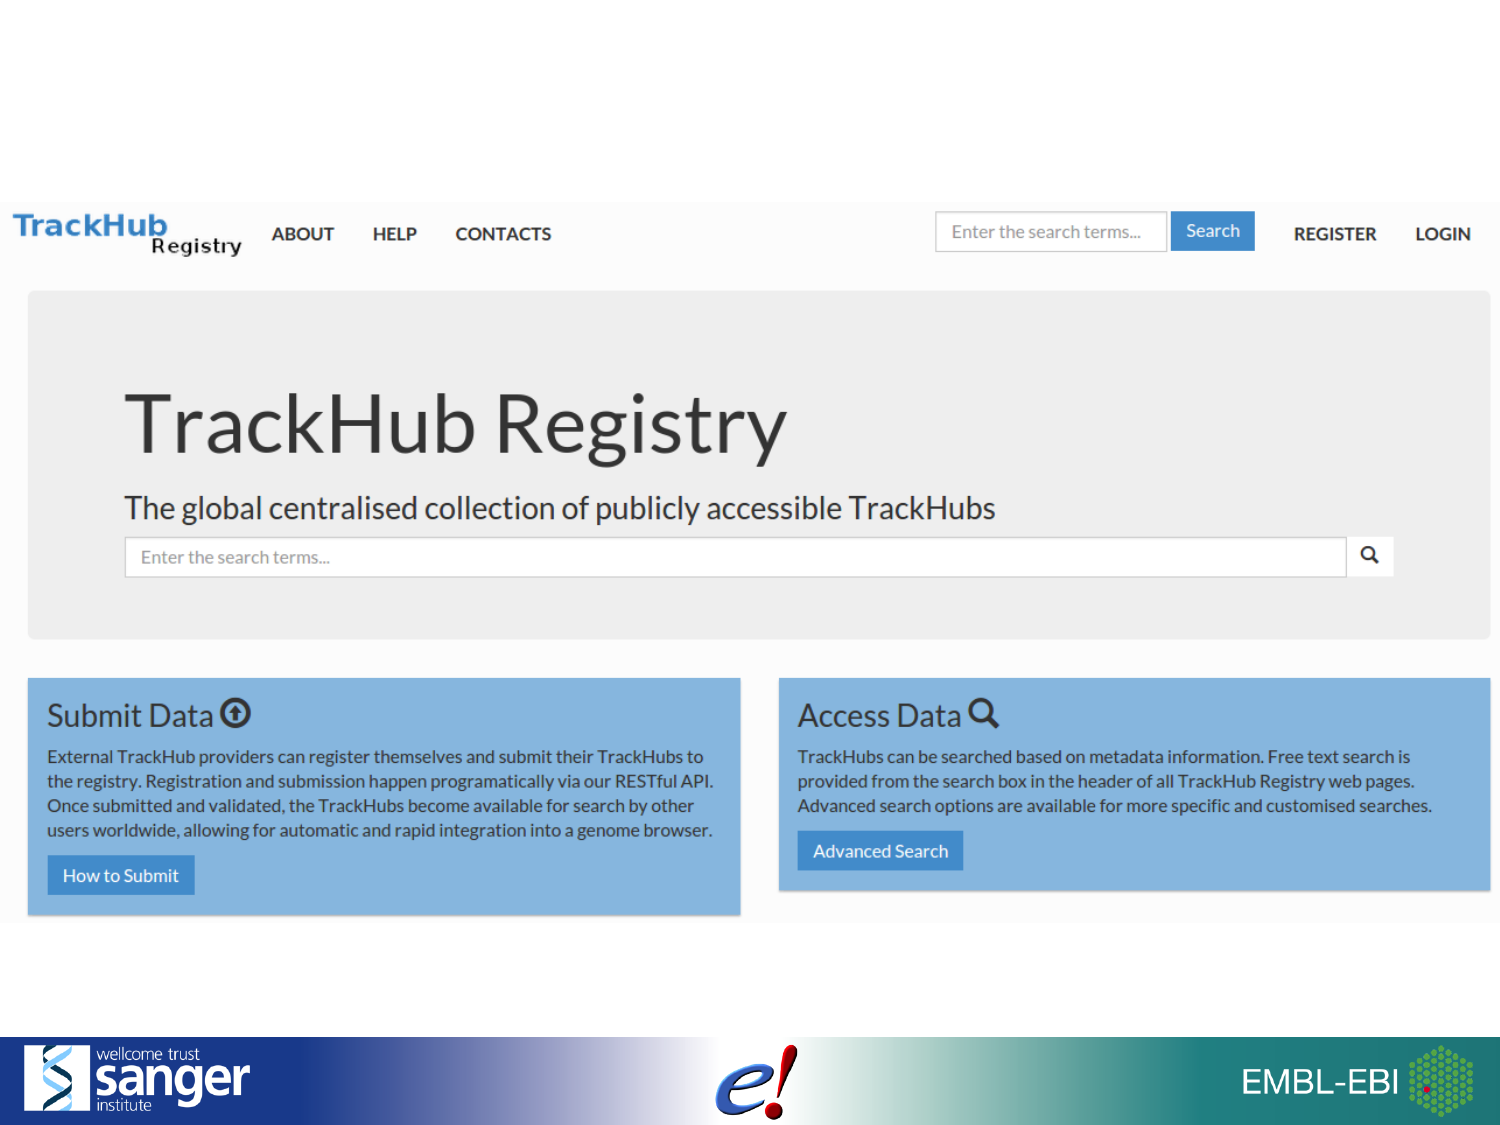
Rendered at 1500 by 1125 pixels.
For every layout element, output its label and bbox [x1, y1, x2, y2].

picture [0, 202, 1500, 923]
picture [0, 1037, 1500, 1125]
